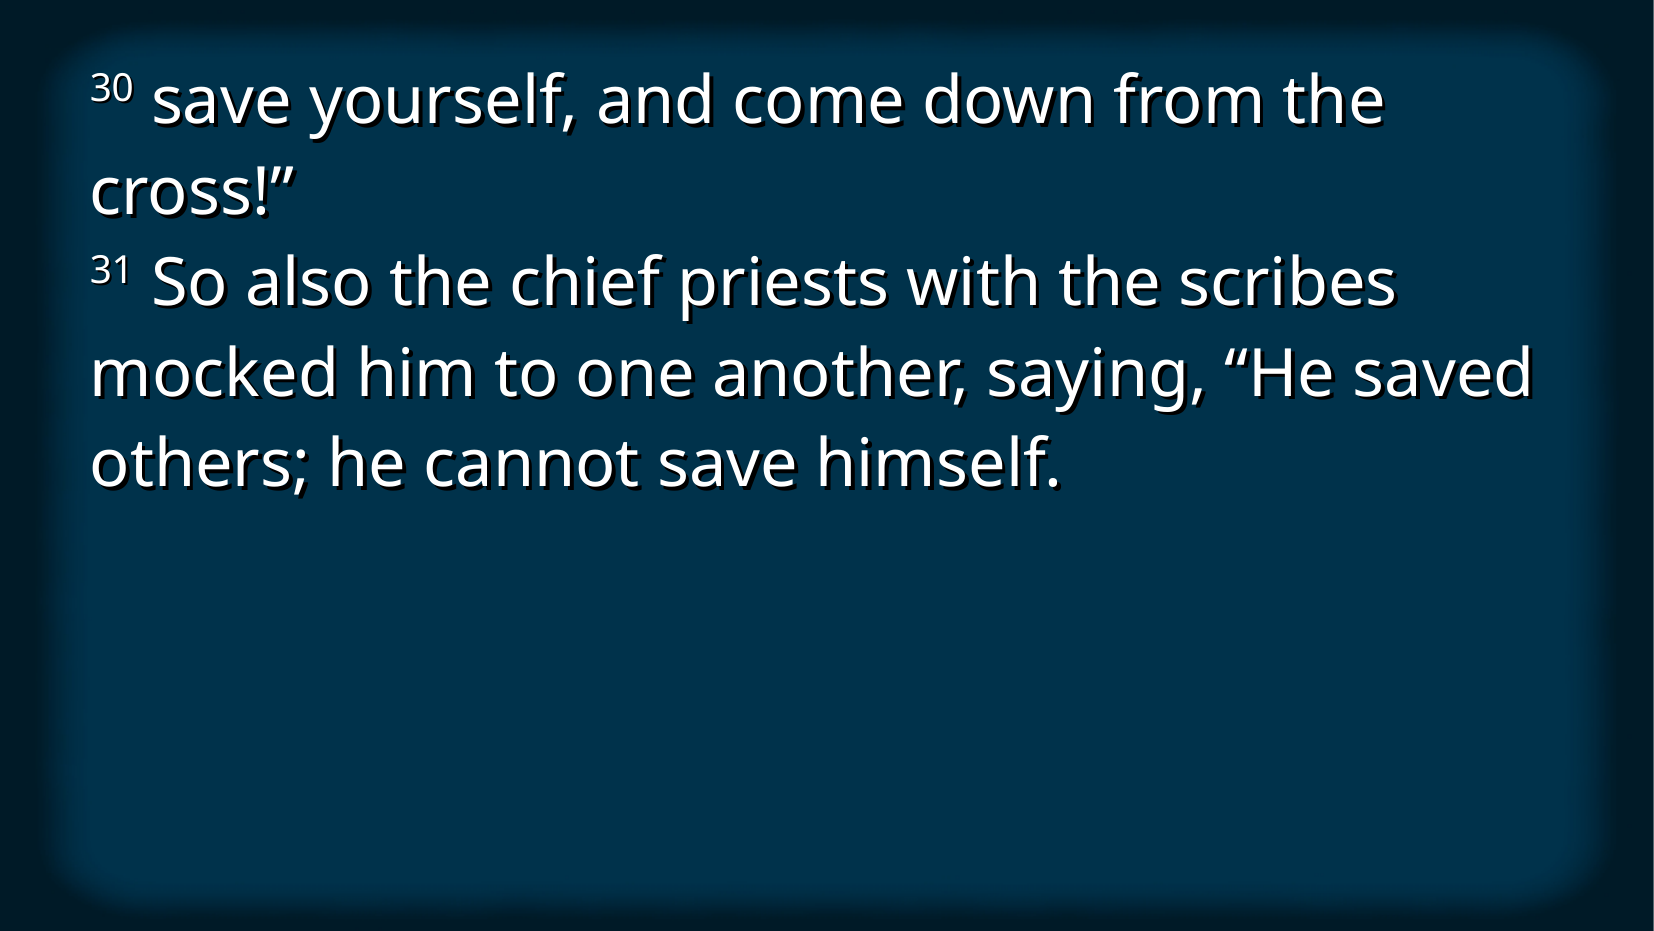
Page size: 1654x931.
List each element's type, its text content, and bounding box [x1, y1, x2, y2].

text_box 30 save yourself, and come down from the cross!” 31 So also the chief priests with the scribes mocked him to one another, saying, “He saved others; he cannot save himself. [75, 45, 1591, 415]
picture [0, 0, 1654, 931]
